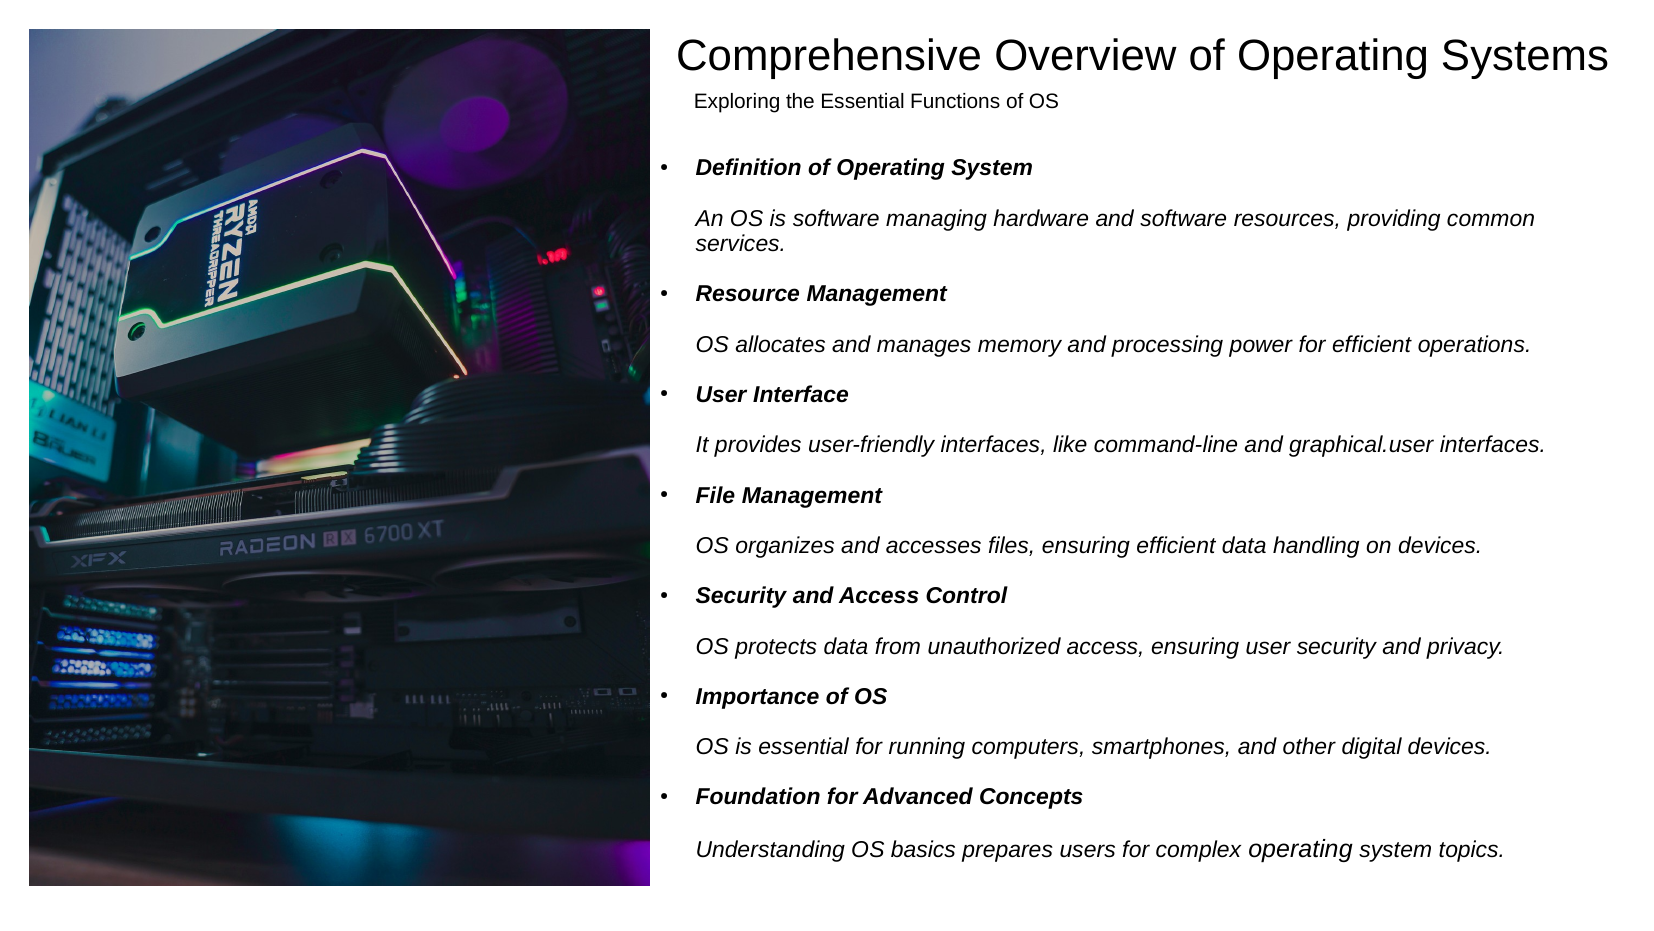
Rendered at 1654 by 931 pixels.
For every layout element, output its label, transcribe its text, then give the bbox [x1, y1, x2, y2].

picture [29, 29, 650, 886]
text_box Definition of Operating System An OS is software managing hardware and software resources, providing common services. Resource Management OS allocates and manages memory and processing power for efficient operations. User Interface It provides user-friendly interfaces, like command-line and graphical.user interfaces. File Management OS organizes and accesses files, ensuring efficient data handling on devices. Security and Access Control OS protects data from unauthorized access, ensuring user security and privacy. Importance of OS OS is essential for running computers, smartphones, and other digital devices. Foundation for Advanced Concepts Understanding OS basics prepares users for complex operating system topics. [645, 147, 1648, 916]
picture [44, 458, 54, 462]
text_box Exploring the Essential Functions of OS [679, 82, 1081, 121]
text_box Comprehensive Overview of Operating Systems [661, 23, 1637, 88]
